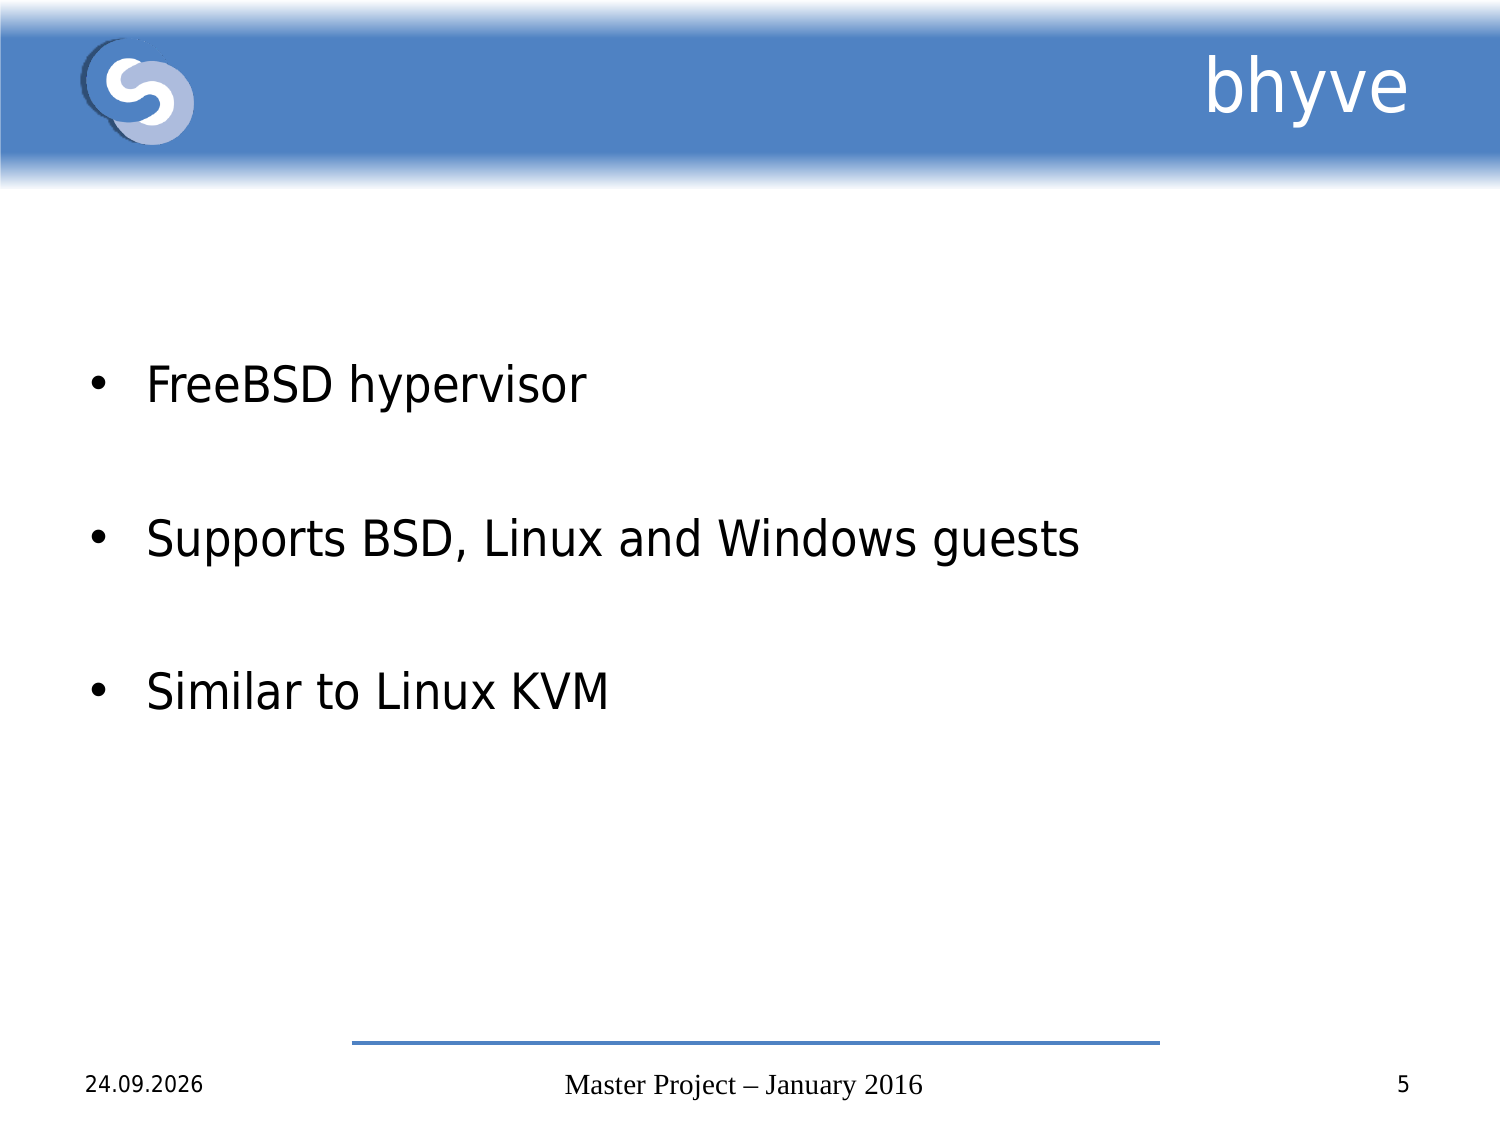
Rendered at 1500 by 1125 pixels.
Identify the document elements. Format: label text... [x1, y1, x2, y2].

title bhyve [199, 11, 1425, 155]
picture [0, 0, 1500, 189]
list FreeBSD hypervisor Supports BSD, Linux and Windows guests Similar to Linux KVM [75, 202, 1426, 870]
